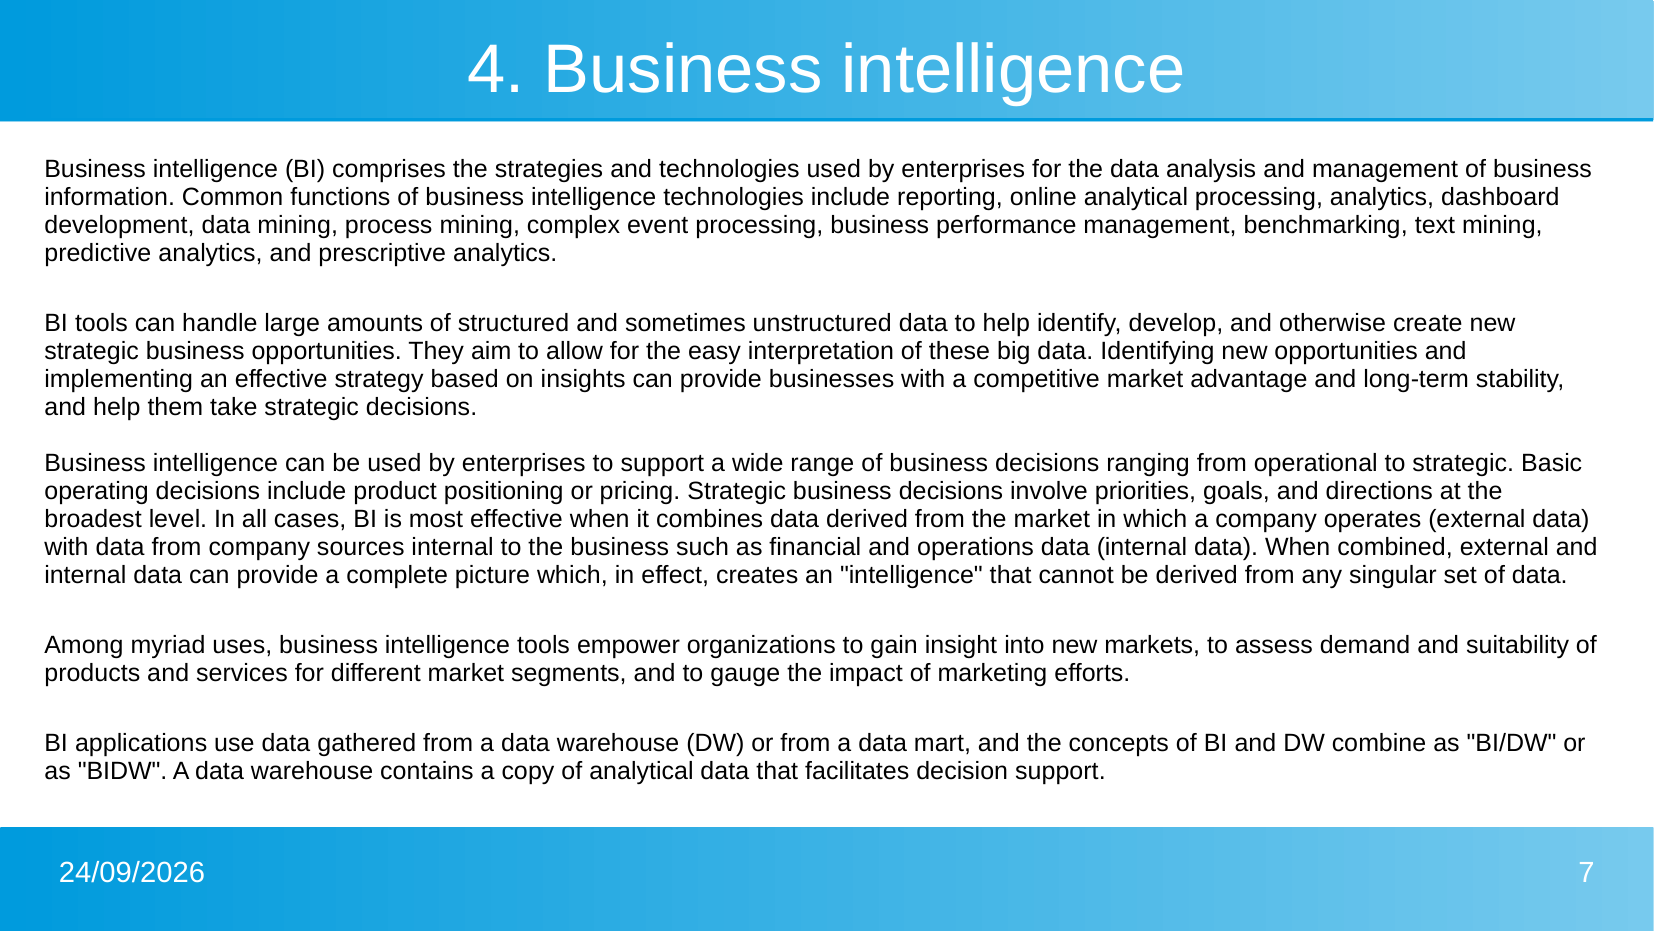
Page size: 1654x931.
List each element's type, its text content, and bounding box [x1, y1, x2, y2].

title 4. Business intelligence [59, 29, 1595, 108]
text_box Business intelligence (BI) comprises the strategies and technologies used by enterprises for the data analysis and management of business information. Common functions of business intelligence technologies include reporting, online analytical processing, analytics, dashboard development, data mining, process mining, complex event processing, business performance management, benchmarking, text mining, predictive analytics, and prescriptive analytics. BI tools can handle large amounts of structured and sometimes unstructured data to help identify, develop, and otherwise create new strategic business opportunities. They aim to allow for the easy interpretation of these big data. Identifying new opportunities and implementing an effective strategy based on insights can provide businesses with a competitive market advantage and long-term stability, and help them take strategic decisions. Business intelligence can be used by enterprises to support a wide range of business decisions ranging from operational to strategic. Basic operating decisions include product positioning or pricing. Strategic business decisions involve priorities, goals, and directions at the broadest level. In all cases, BI is most effective when it combines data derived from the market in which a company operates (external data) with data from company sources internal to the business such as financial and operations data (internal data). When combined, external and internal data can provide a complete picture which, in effect, creates an "intelligence" that cannot be derived from any singular set of data. Among myriad uses, business intelligence tools empower organizations to gain insight into new markets, to assess demand and suitability of products and services for different market segments, and to gauge the impact of marketing efforts. BI applications use data gathered from a data warehouse (DW) or from a data mart, and the concepts of BI and DW combine as "BI/DW" or as "BIDW". A data warehouse contains a copy of analytical data that facilitates decision support. [29, 147, 1625, 793]
